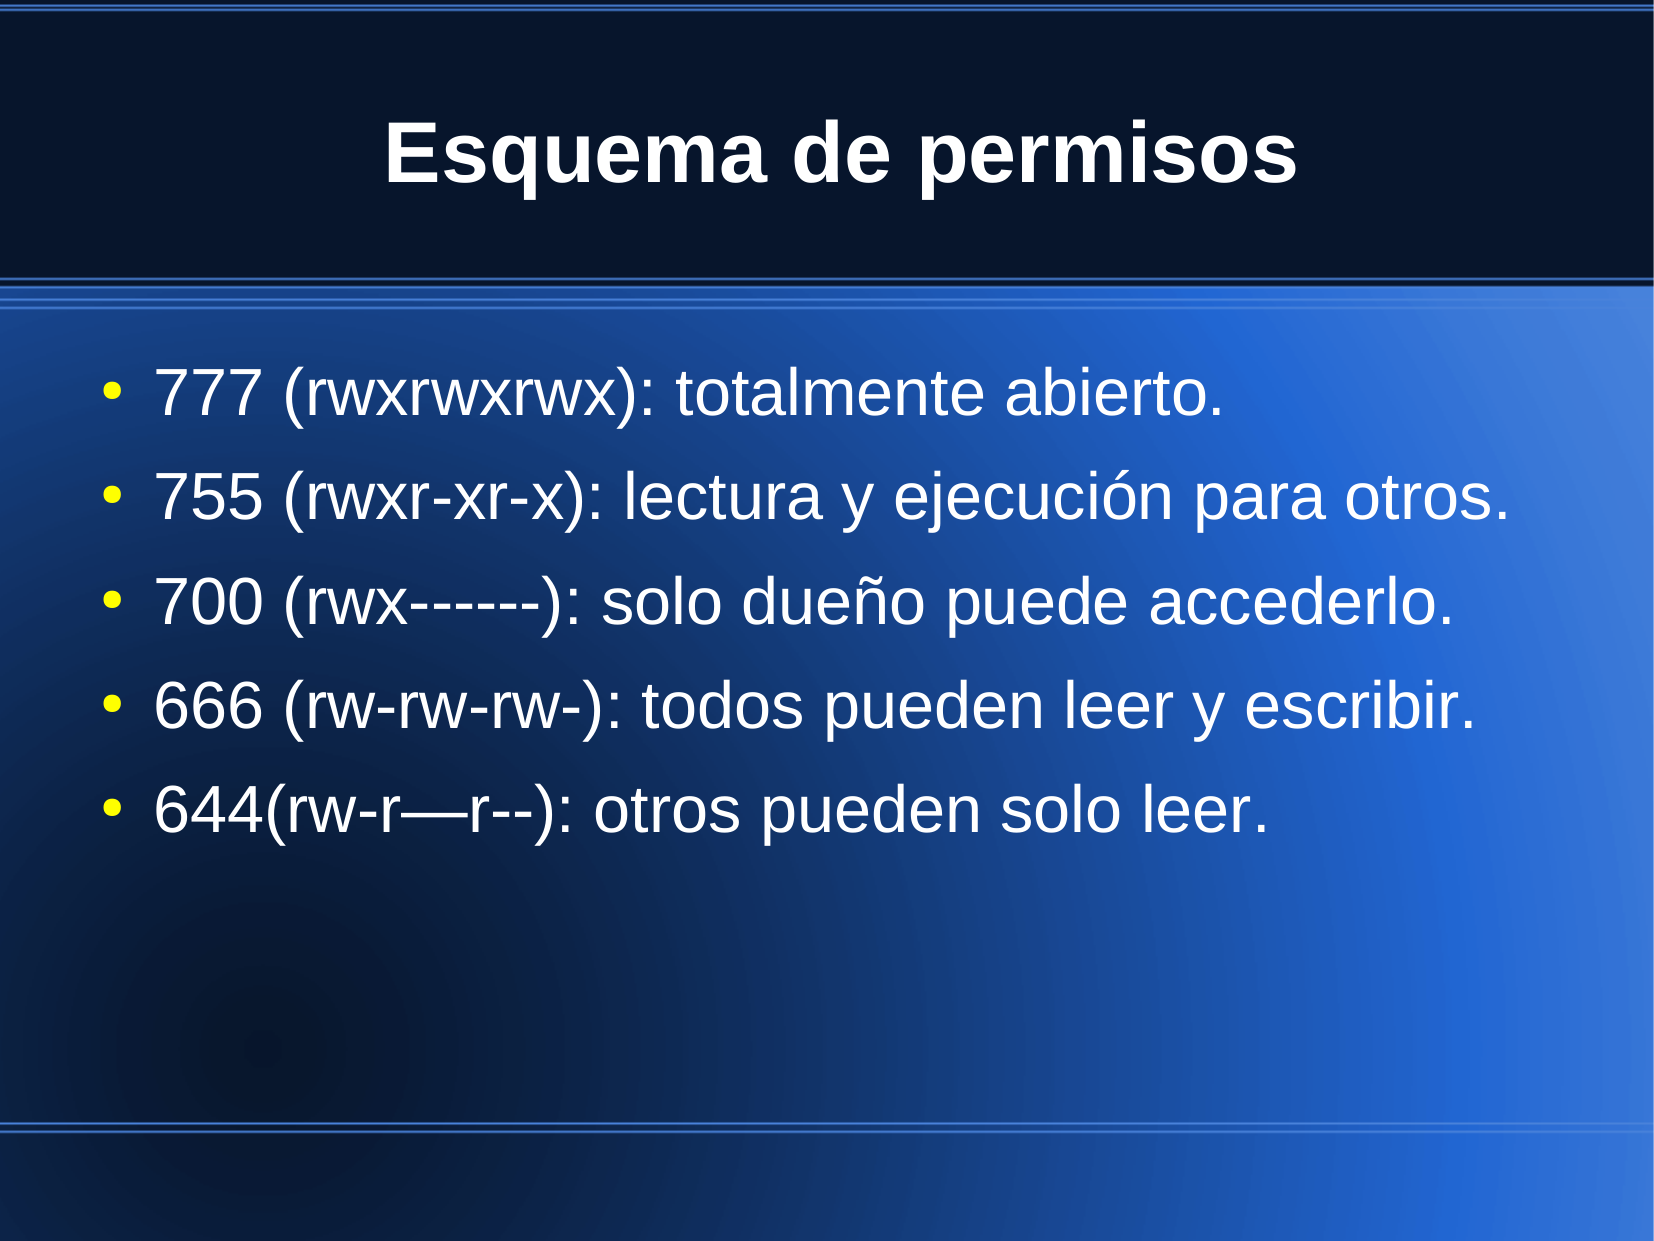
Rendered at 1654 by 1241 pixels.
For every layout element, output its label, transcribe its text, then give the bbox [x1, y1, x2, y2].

title Esquema de permisos [82, 49, 1571, 257]
list 777 (rwxrwxrwx): totalmente abierto. 755 (rwxr-xr-x): lectura y ejecución para otros. 700 (rwx------): solo dueño puede accederlo. 666 (rw-rw-rw-): todos pueden leer y escribir. 644(rw-r—r--): otros pueden solo leer. [82, 355, 1571, 1075]
picture [0, 0, 1654, 1241]
